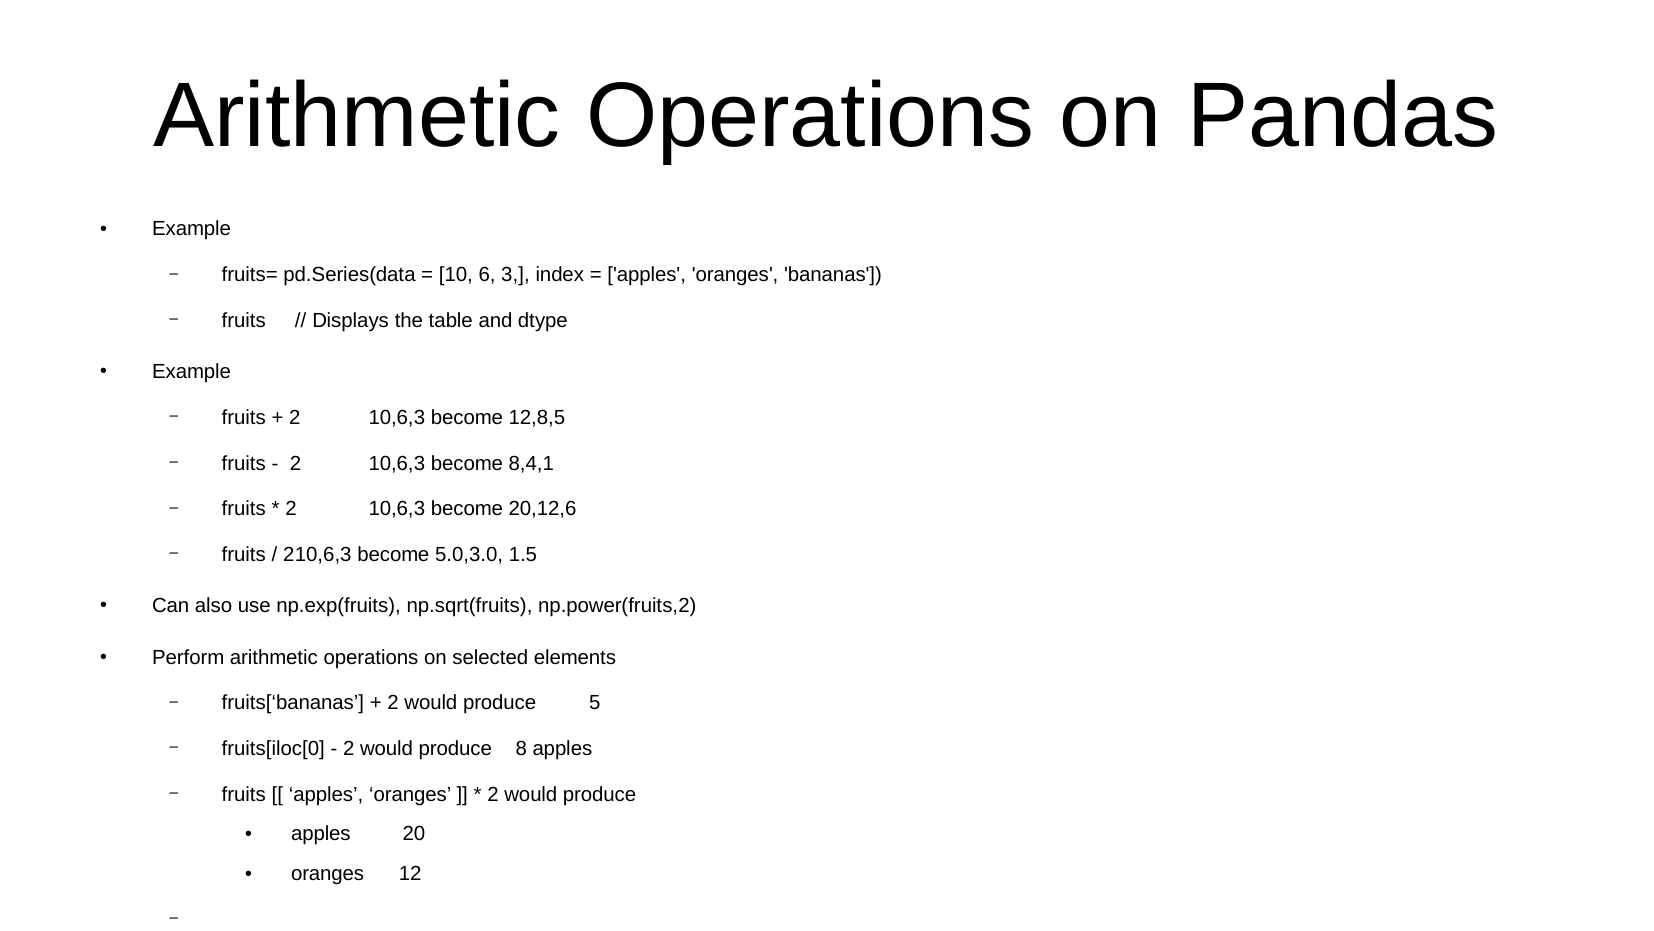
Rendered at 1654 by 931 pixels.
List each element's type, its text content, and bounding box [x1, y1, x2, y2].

list Example fruits= pd.Series(data = [10, 6, 3,], index = ['apples', 'oranges', 'bananas']) fruits // Displays the table and dtype Example fruits + 2 10,6,3 become 12,8,5 fruits - 2 10,6,3 become 8,4,1 fruits * 2 10,6,3 become 20,12,6 fruits / 2 10,6,3 become 5.0,3.0, 1.5 Can also use np.exp(fruits), np.sqrt(fruits), np.power(fruits,2) Perform arithmetic operations on selected elements fruits[‘bananas’] + 2 would produce 5 fruits[iloc[0] - 2 would produce 8 apples fruits [[ ‘apples’, ‘oranges’ ]] * 2 would produce apples 20 oranges 12 [82, 217, 1606, 886]
title Arithmetic Operations on Pandas [82, 37, 1571, 193]
